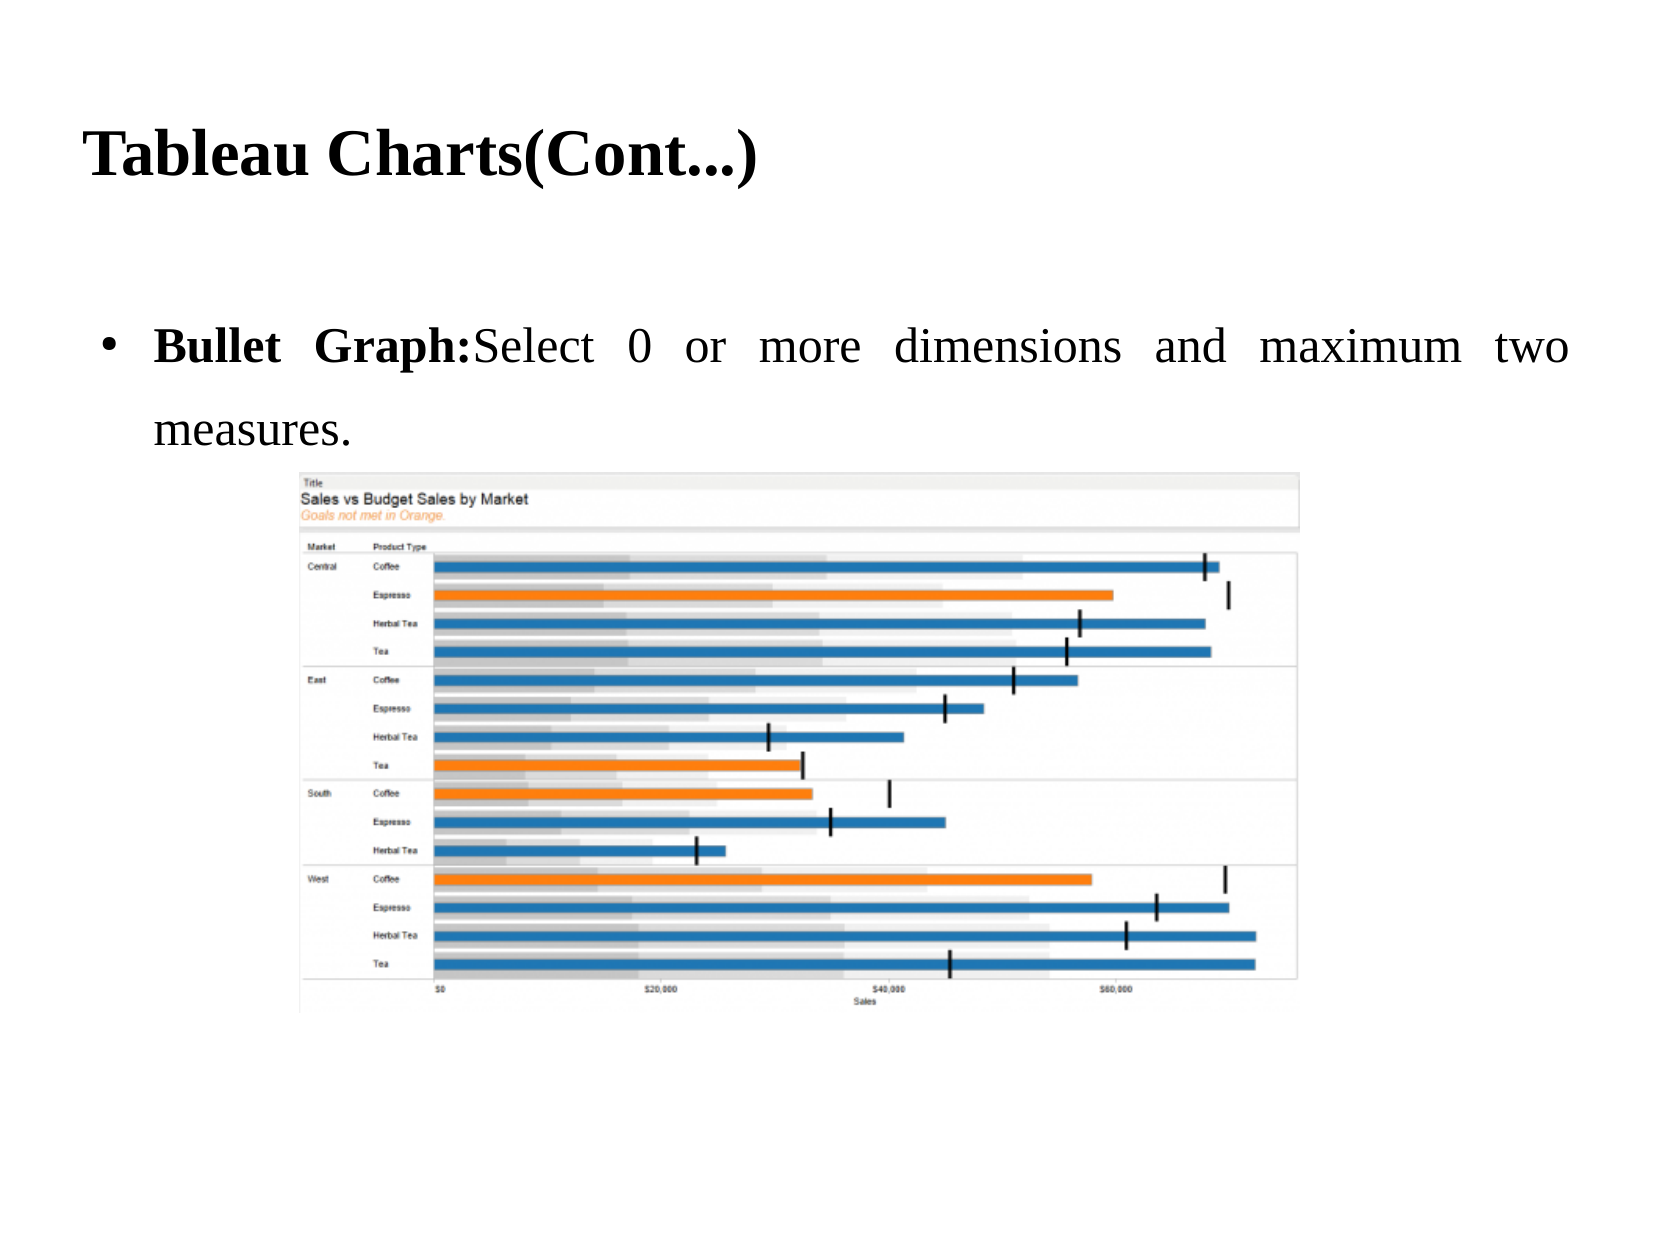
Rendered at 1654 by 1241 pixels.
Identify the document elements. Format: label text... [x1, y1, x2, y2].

title Tableau Charts(Cont...) [82, 49, 1571, 257]
picture [299, 472, 1300, 1014]
list Bullet Graph:Select 0 or more dimensions and maximum two measures. [82, 290, 1571, 1010]
